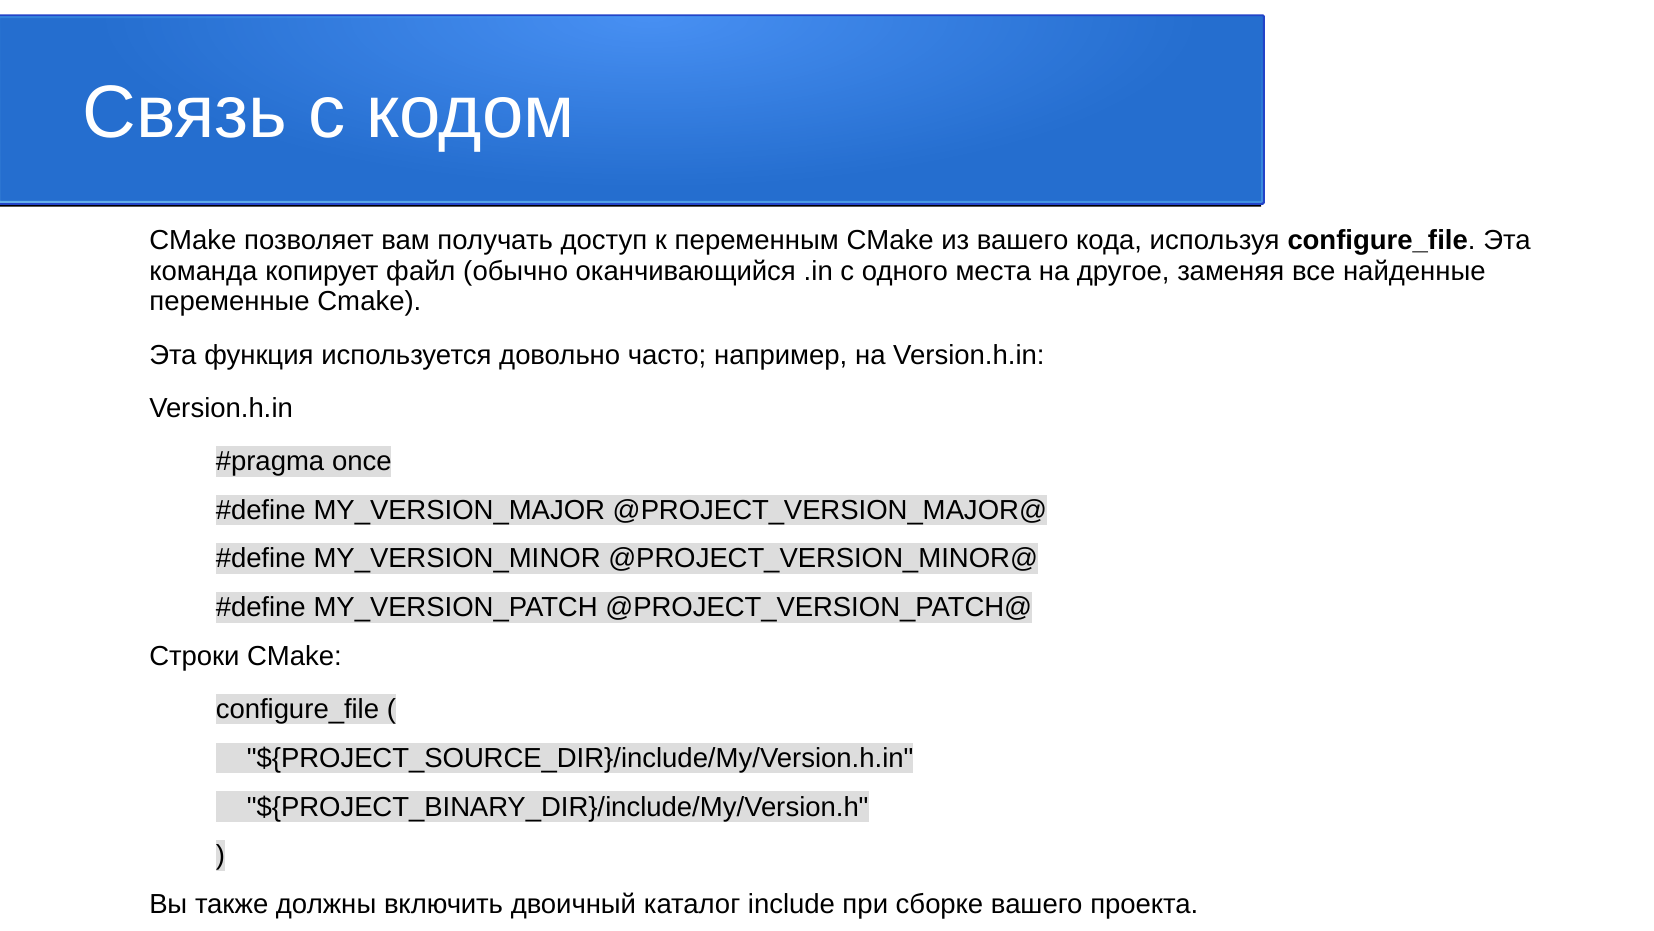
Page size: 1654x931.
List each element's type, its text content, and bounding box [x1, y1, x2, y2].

list CMake позволяет вам получать доступ к переменным CMake из вашего кода, используя configure_file. Эта команда копирует файл (обычно оканчивающийся .in с одного места на другое, заменяя все найденные переменные Cmake). Эта функция используется довольно часто; например, на Version.h.in: Version.h.in #pragma once #define MY_VERSION_MAJOR @PROJECT_VERSION_MAJOR@ #define MY_VERSION_MINOR @PROJECT_VERSION_MINOR@ #define MY_VERSION_PATCH @PROJECT_VERSION_PATCH@ Строки CMake: configure_file ( "${PROJECT_SOURCE_DIR}/include/My/Version.h.in" "${PROJECT_BINARY_DIR}/include/My/Version.h" ) Вы также должны включить двоичный каталог include при сборке вашего проекта. [82, 224, 1571, 922]
title Связь с кодом [82, 35, 1235, 189]
